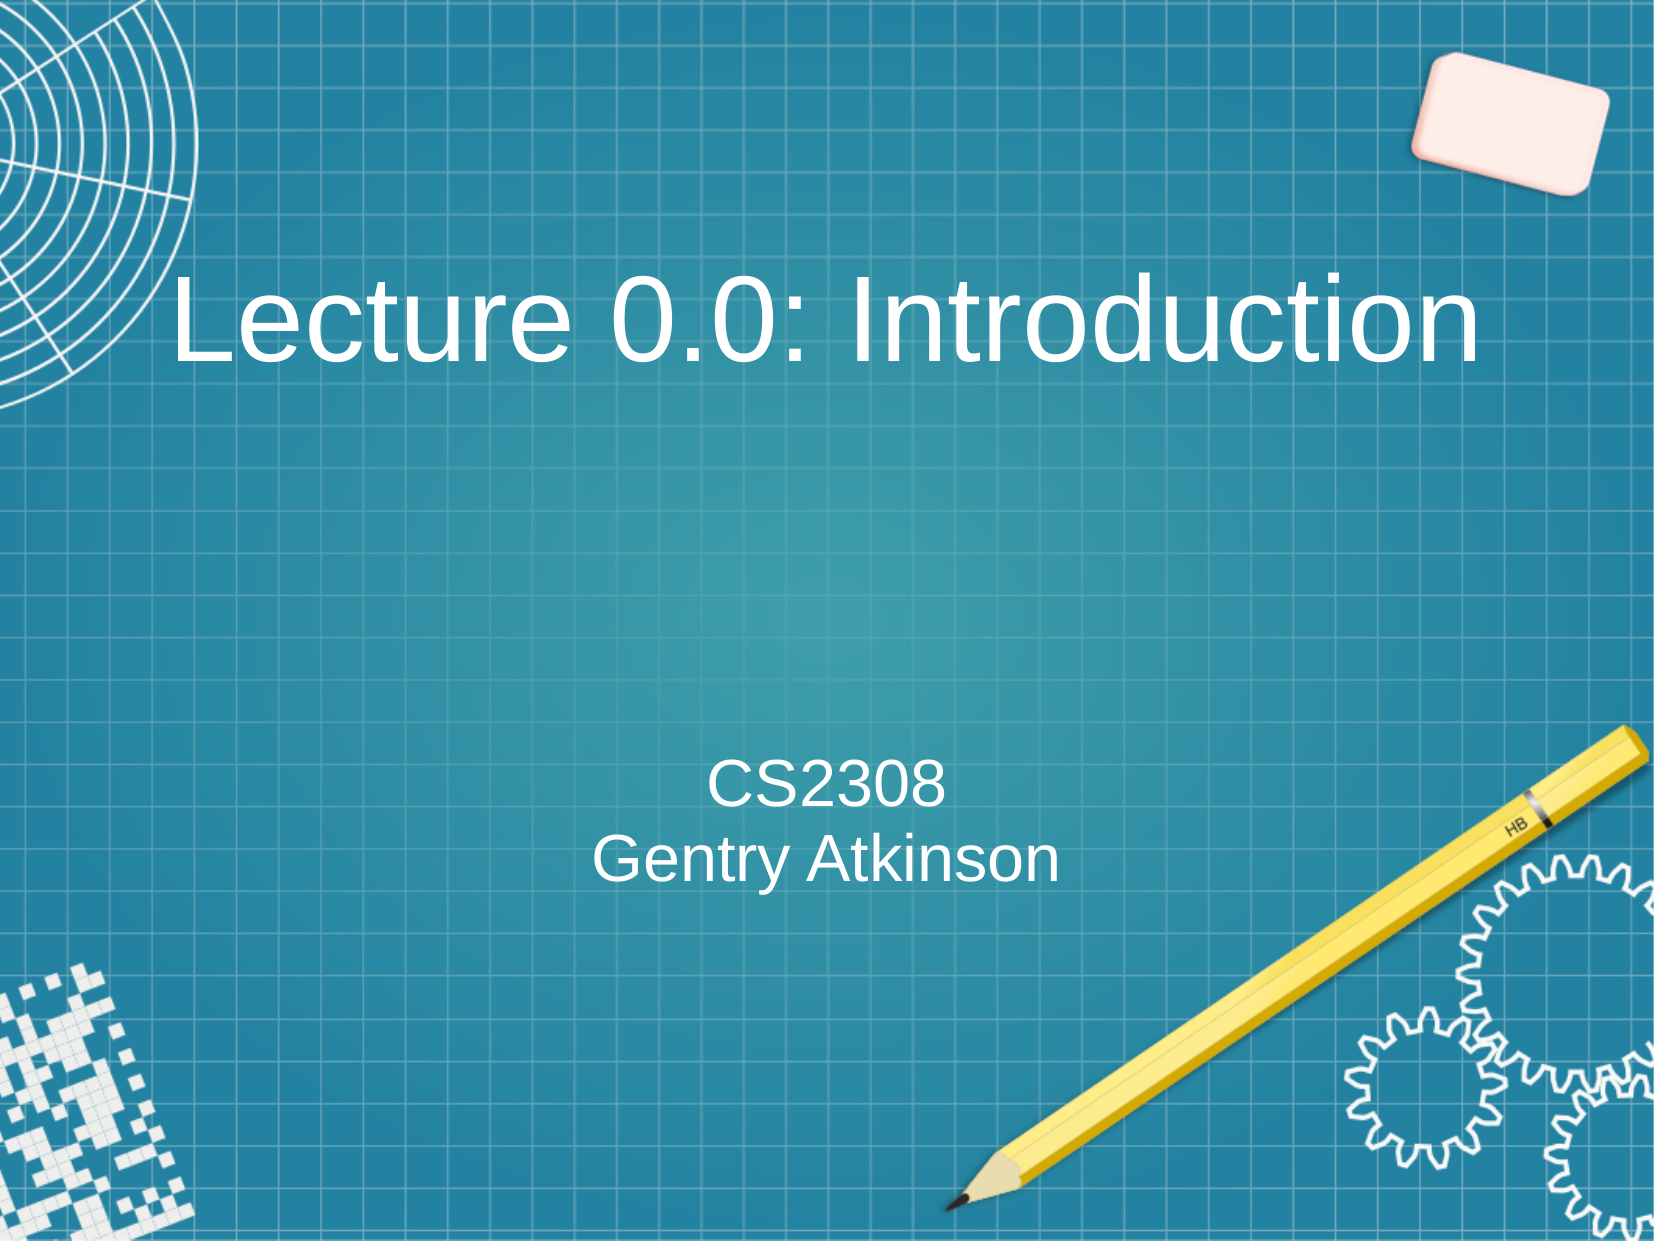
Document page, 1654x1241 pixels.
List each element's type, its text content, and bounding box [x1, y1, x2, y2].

title Lecture 0.0: Introduction [82, 177, 1571, 461]
subtitle CS2308 Gentry Atkinson [82, 519, 1571, 1123]
picture [0, 0, 1654, 1241]
